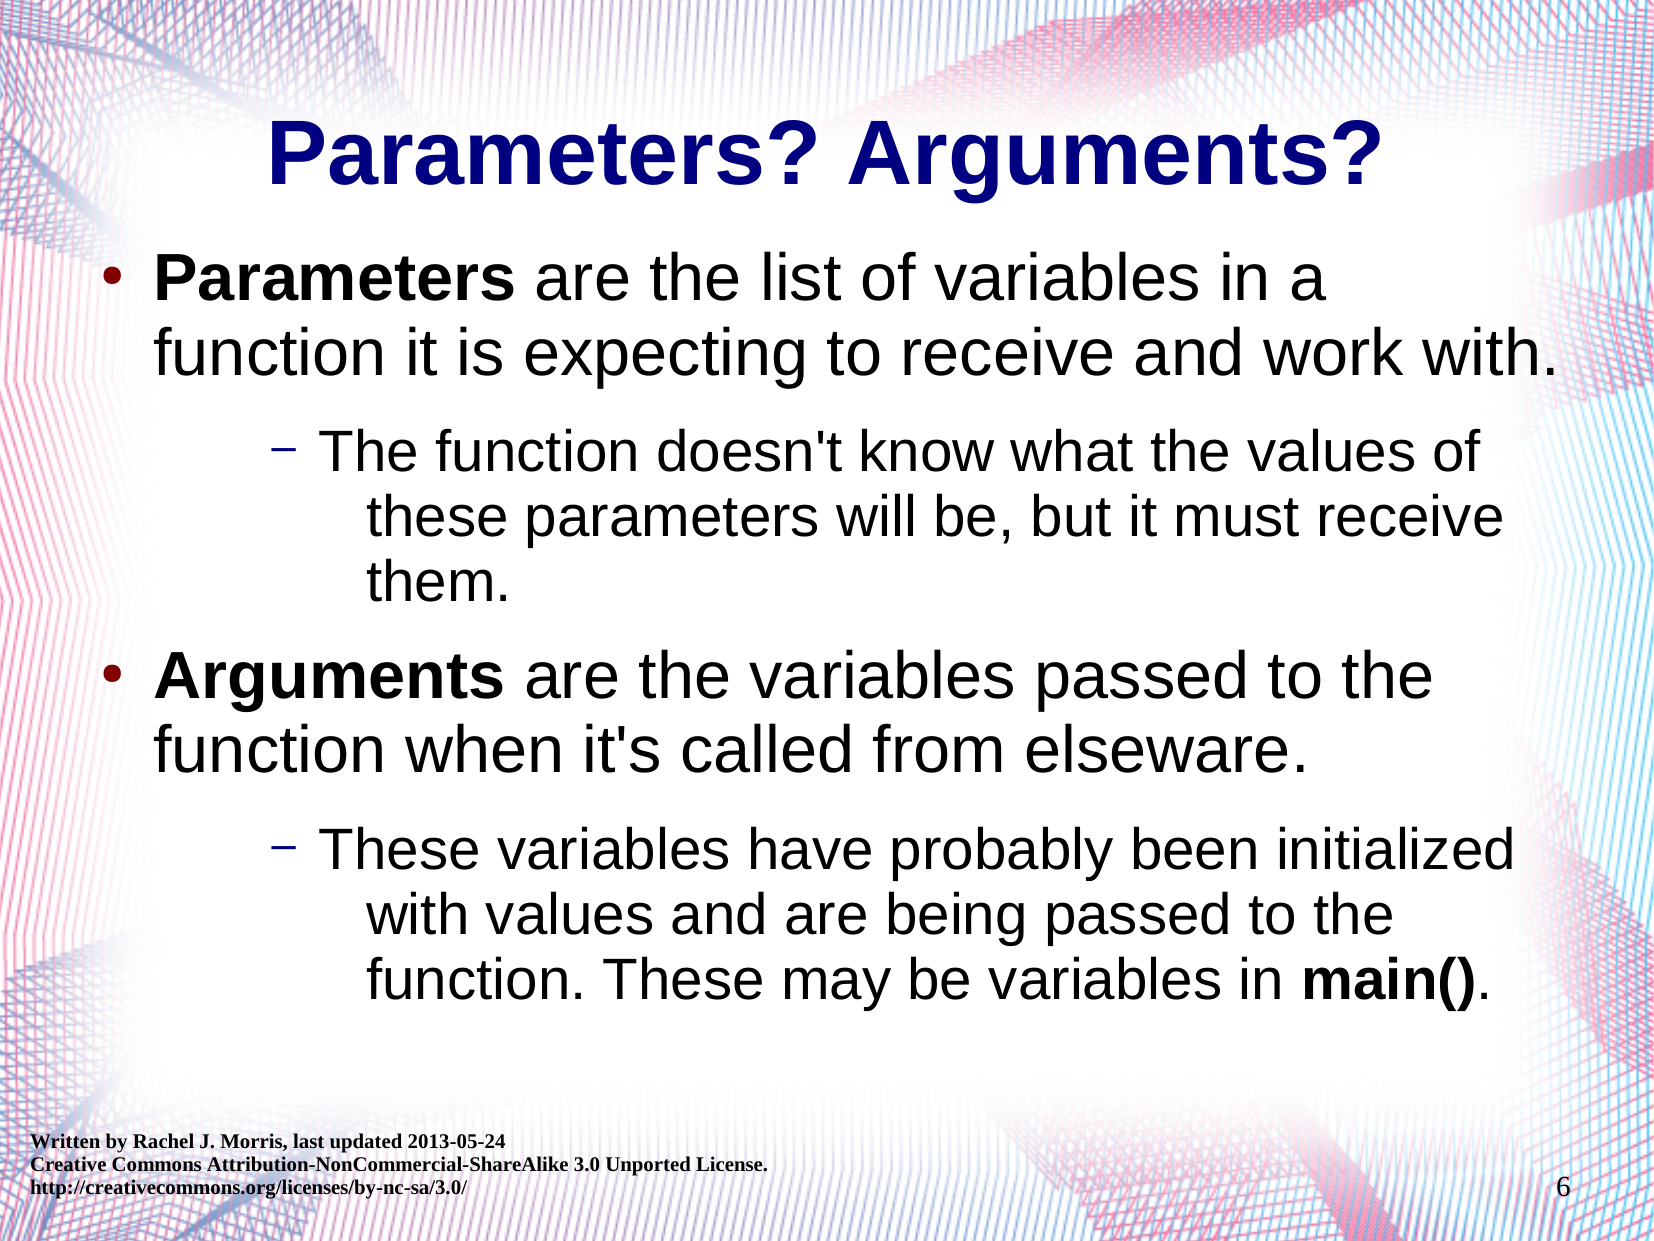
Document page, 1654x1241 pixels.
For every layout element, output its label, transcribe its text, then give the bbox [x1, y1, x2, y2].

title Parameters? Arguments? [82, 49, 1571, 240]
picture [0, 0, 1654, 1241]
list Parameters are the list of variables in a function it is expecting to receive and work with. The function doesn't know what the values of these parameters will be, but it must receive them. Arguments are the variables passed to the function when it's called from elseware. These variables have probably been initialized with values and are being passed to the function. These may be variables in main(). [82, 240, 1571, 1012]
